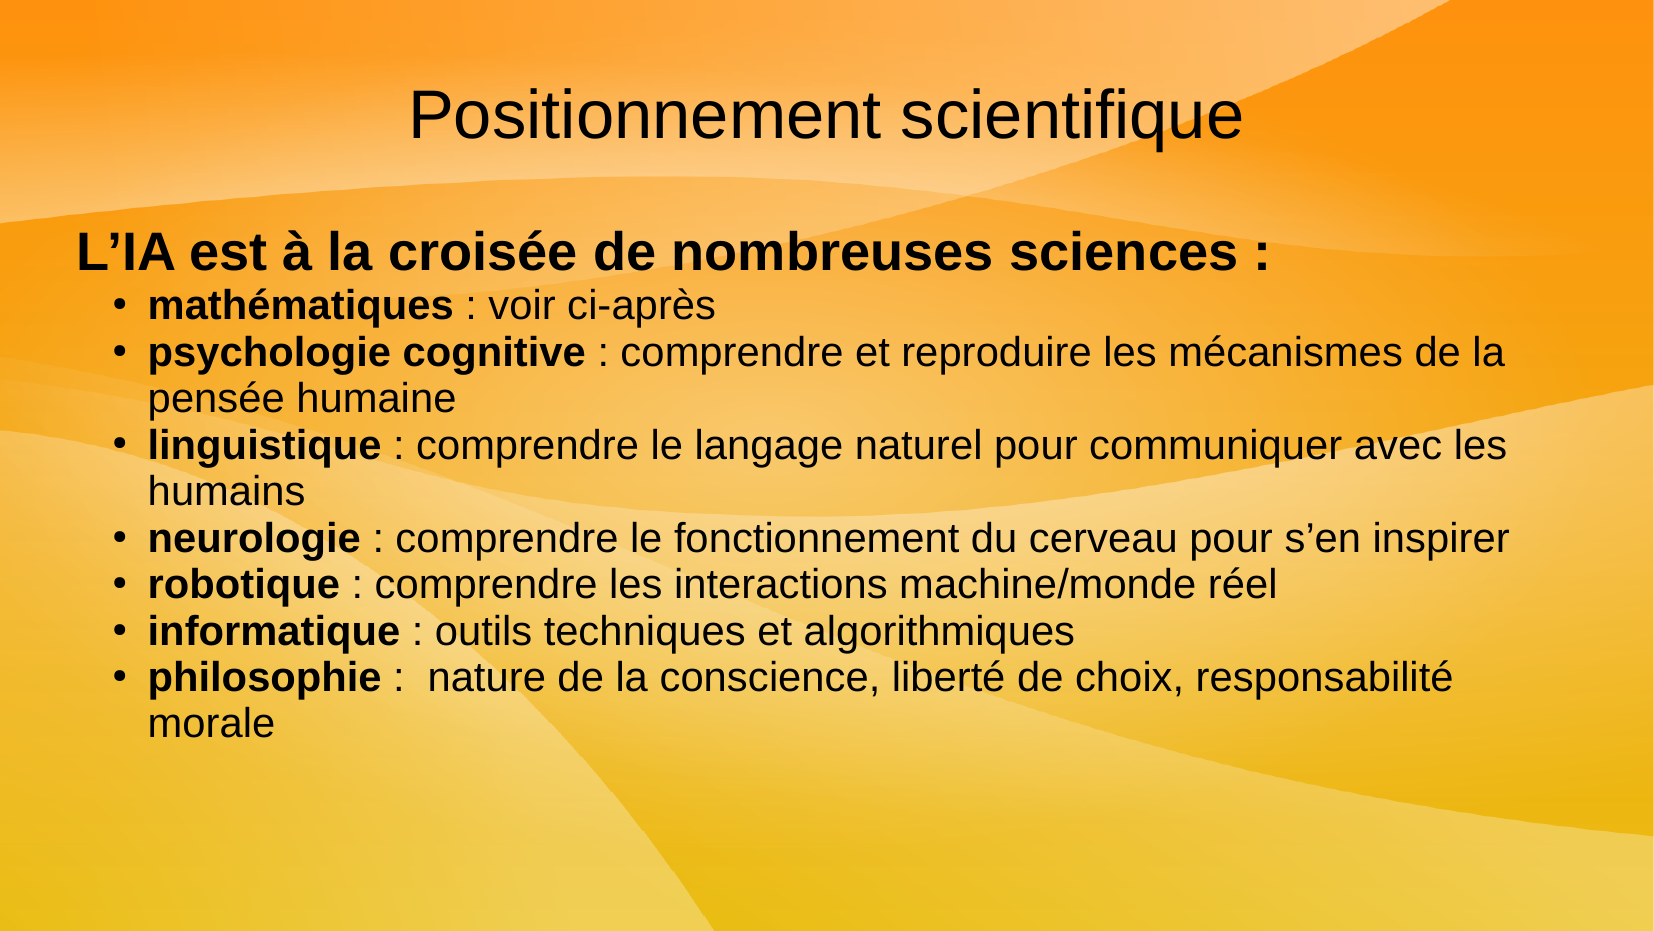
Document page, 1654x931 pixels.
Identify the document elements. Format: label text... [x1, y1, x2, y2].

subtitle L’IA est à la croisée de nombreuses sciences : mathématiques : voir ci-après psychologie cognitive : comprendre et reproduire les mécanismes de la pensée humaine linguistique : comprendre le langage naturel pour communiquer avec les humains neurologie : comprendre le fonctionnement du cerveau pour s’en inspirer robotique : comprendre les interactions machine/monde réel informatique : outils techniques et algorithmiques philosophie : nature de la conscience, liberté de choix, responsabilité morale [76, 179, 1565, 928]
title Positionnement scientifique [82, 37, 1571, 193]
picture [0, 0, 1654, 931]
